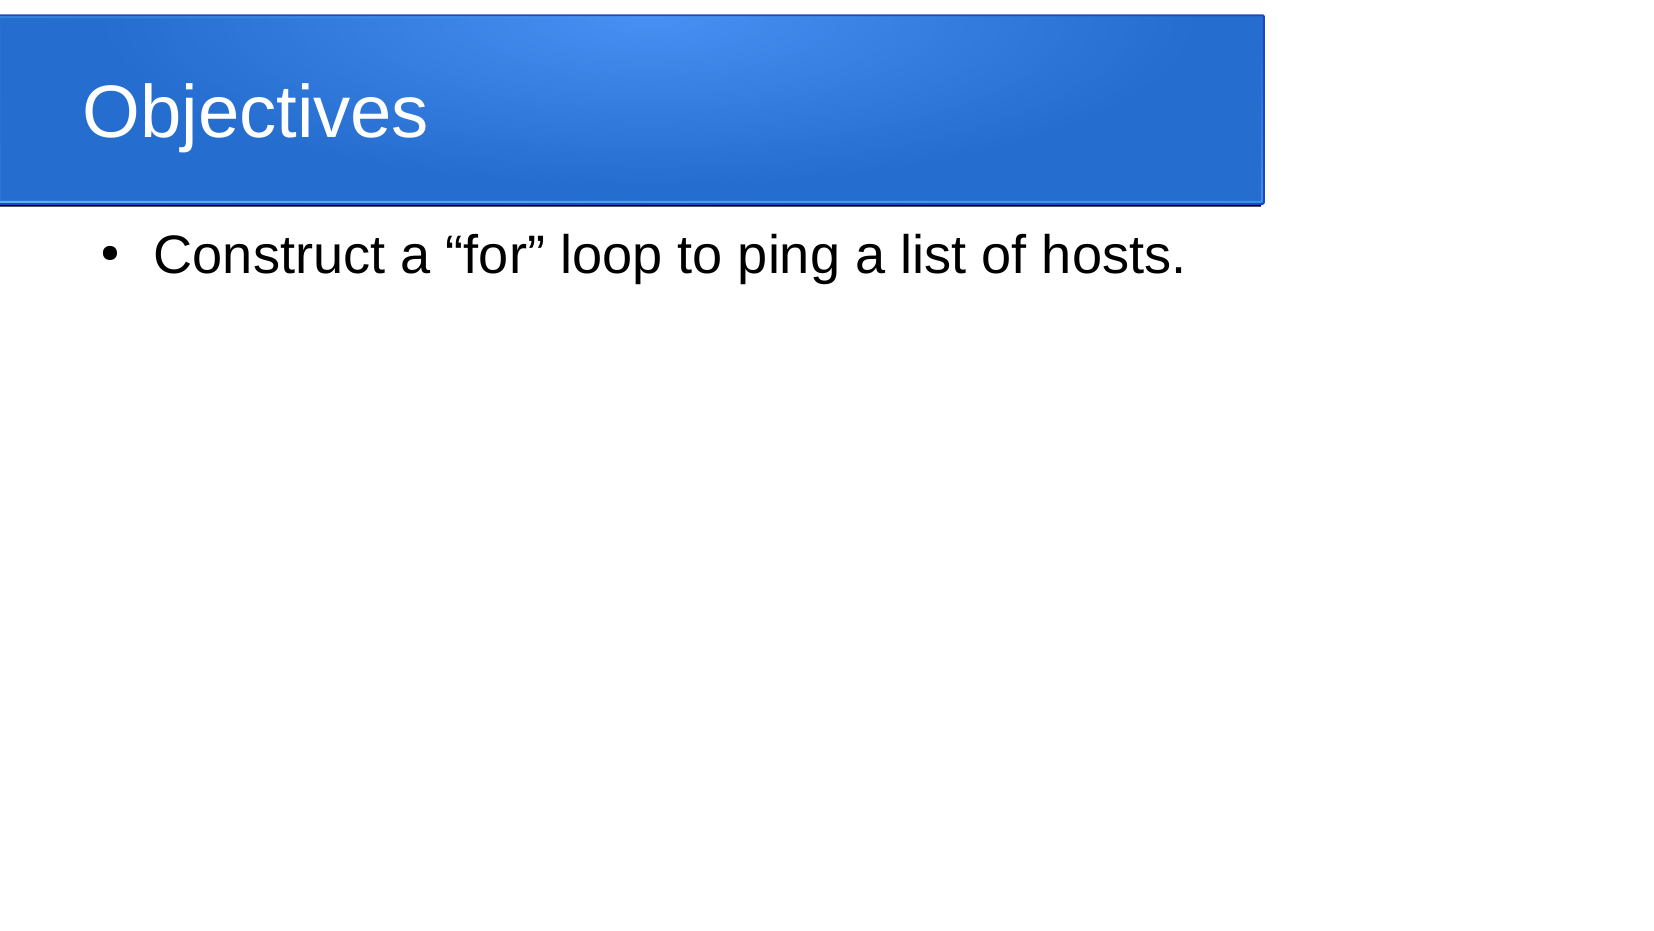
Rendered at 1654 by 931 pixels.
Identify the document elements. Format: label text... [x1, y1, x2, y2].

list Construct a “for” loop to ping a list of hosts. [82, 224, 1571, 764]
title Objectives [82, 35, 1235, 189]
